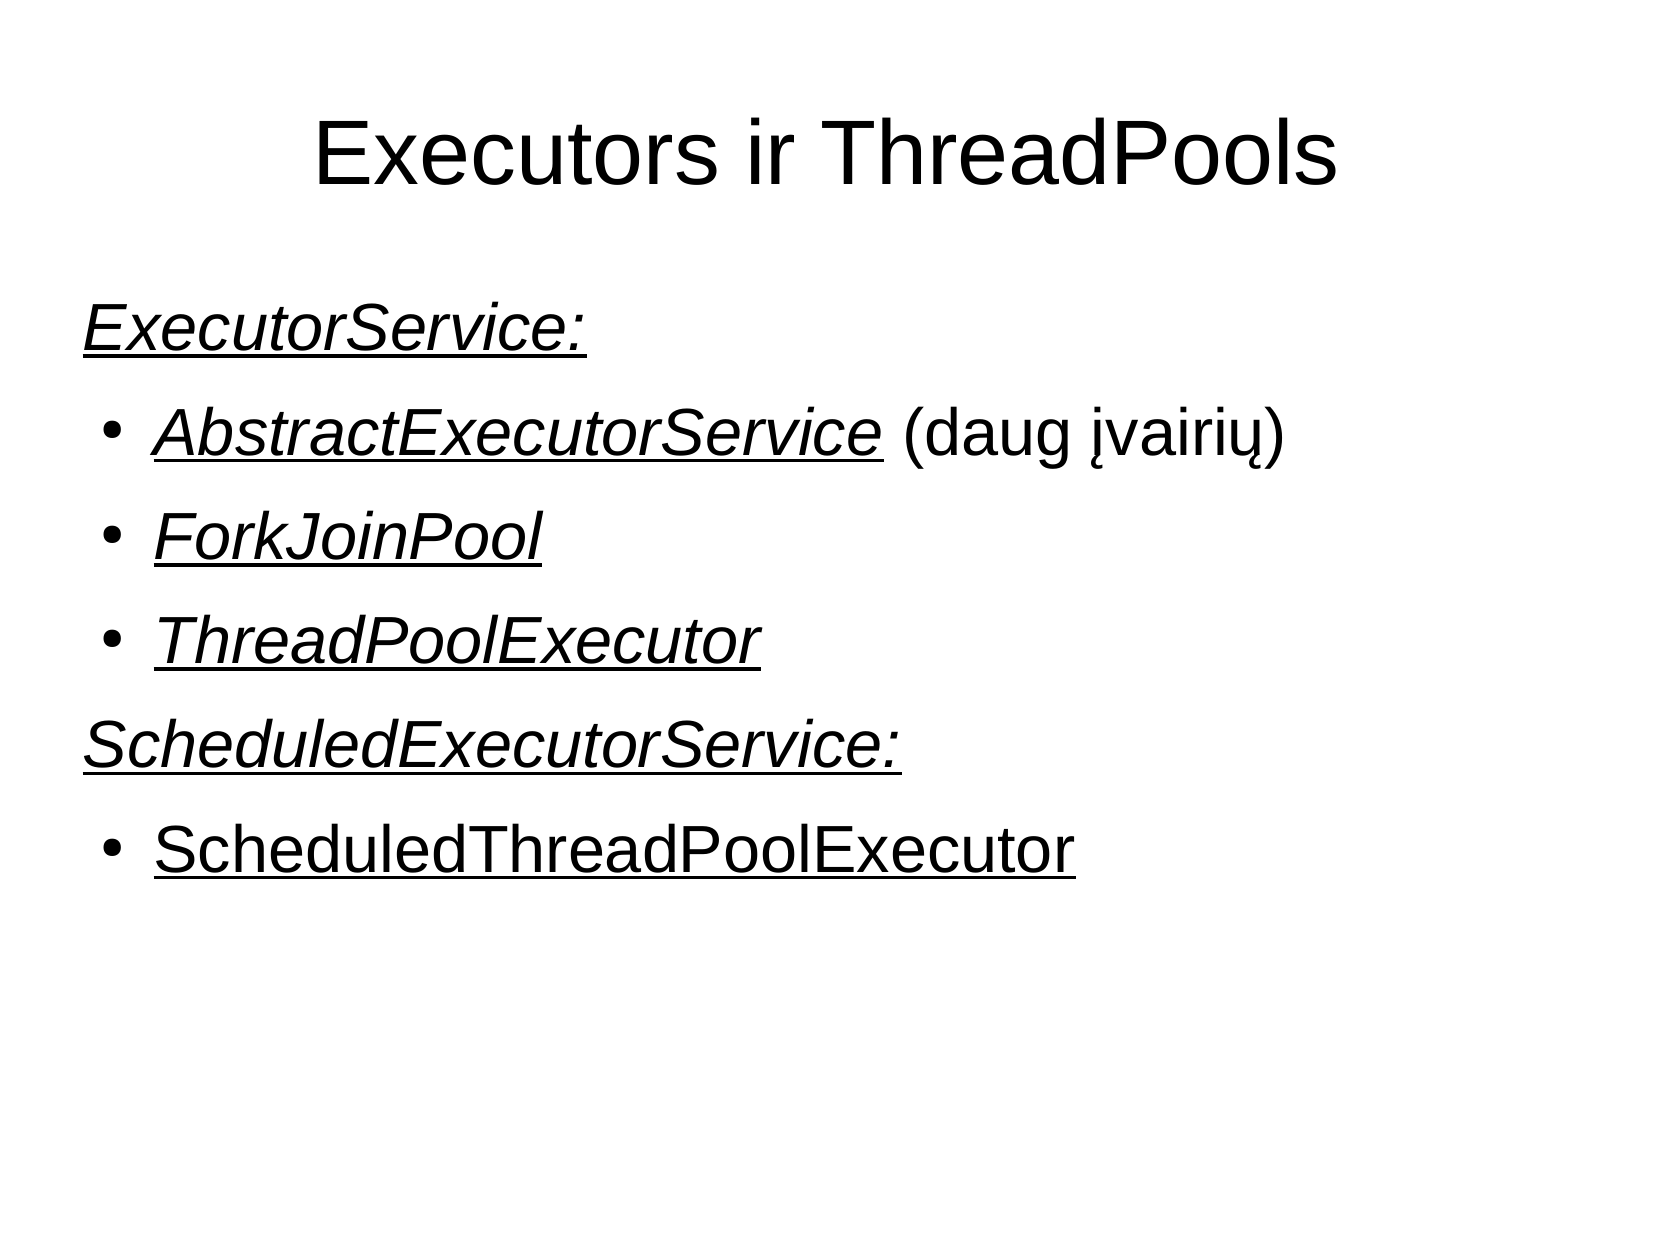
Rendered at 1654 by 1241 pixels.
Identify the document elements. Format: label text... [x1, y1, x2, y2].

list ExecutorService: AbstractExecutorService (daug įvairių) ForkJoinPool ThreadPoolExecutor ScheduledExecutorService: ScheduledThreadPoolExecutor [82, 290, 1571, 1010]
title Executors ir ThreadPools [82, 49, 1571, 257]
